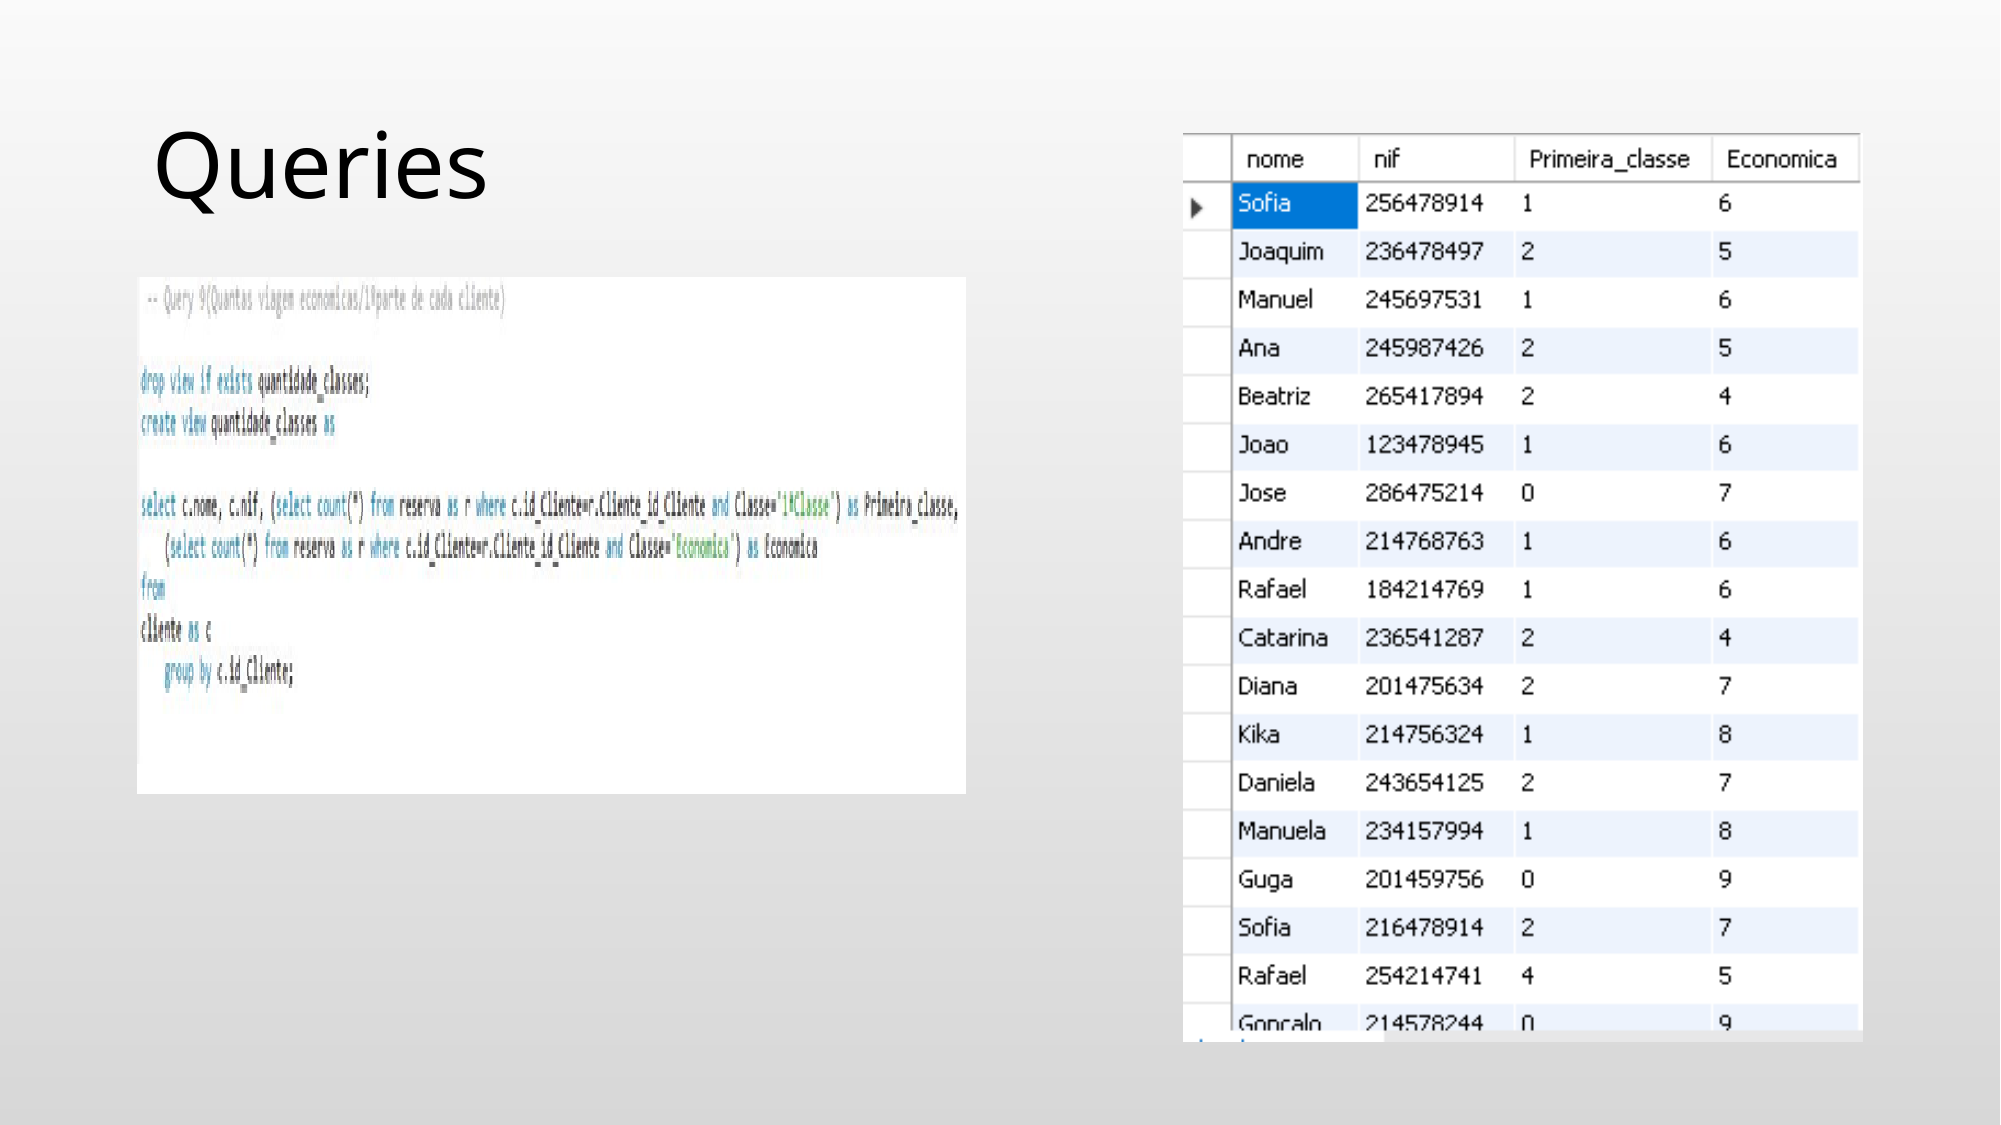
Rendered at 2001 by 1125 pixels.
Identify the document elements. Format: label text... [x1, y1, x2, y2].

title Queries [137, 59, 1863, 278]
picture [137, 277, 966, 794]
picture [1183, 133, 1863, 1042]
